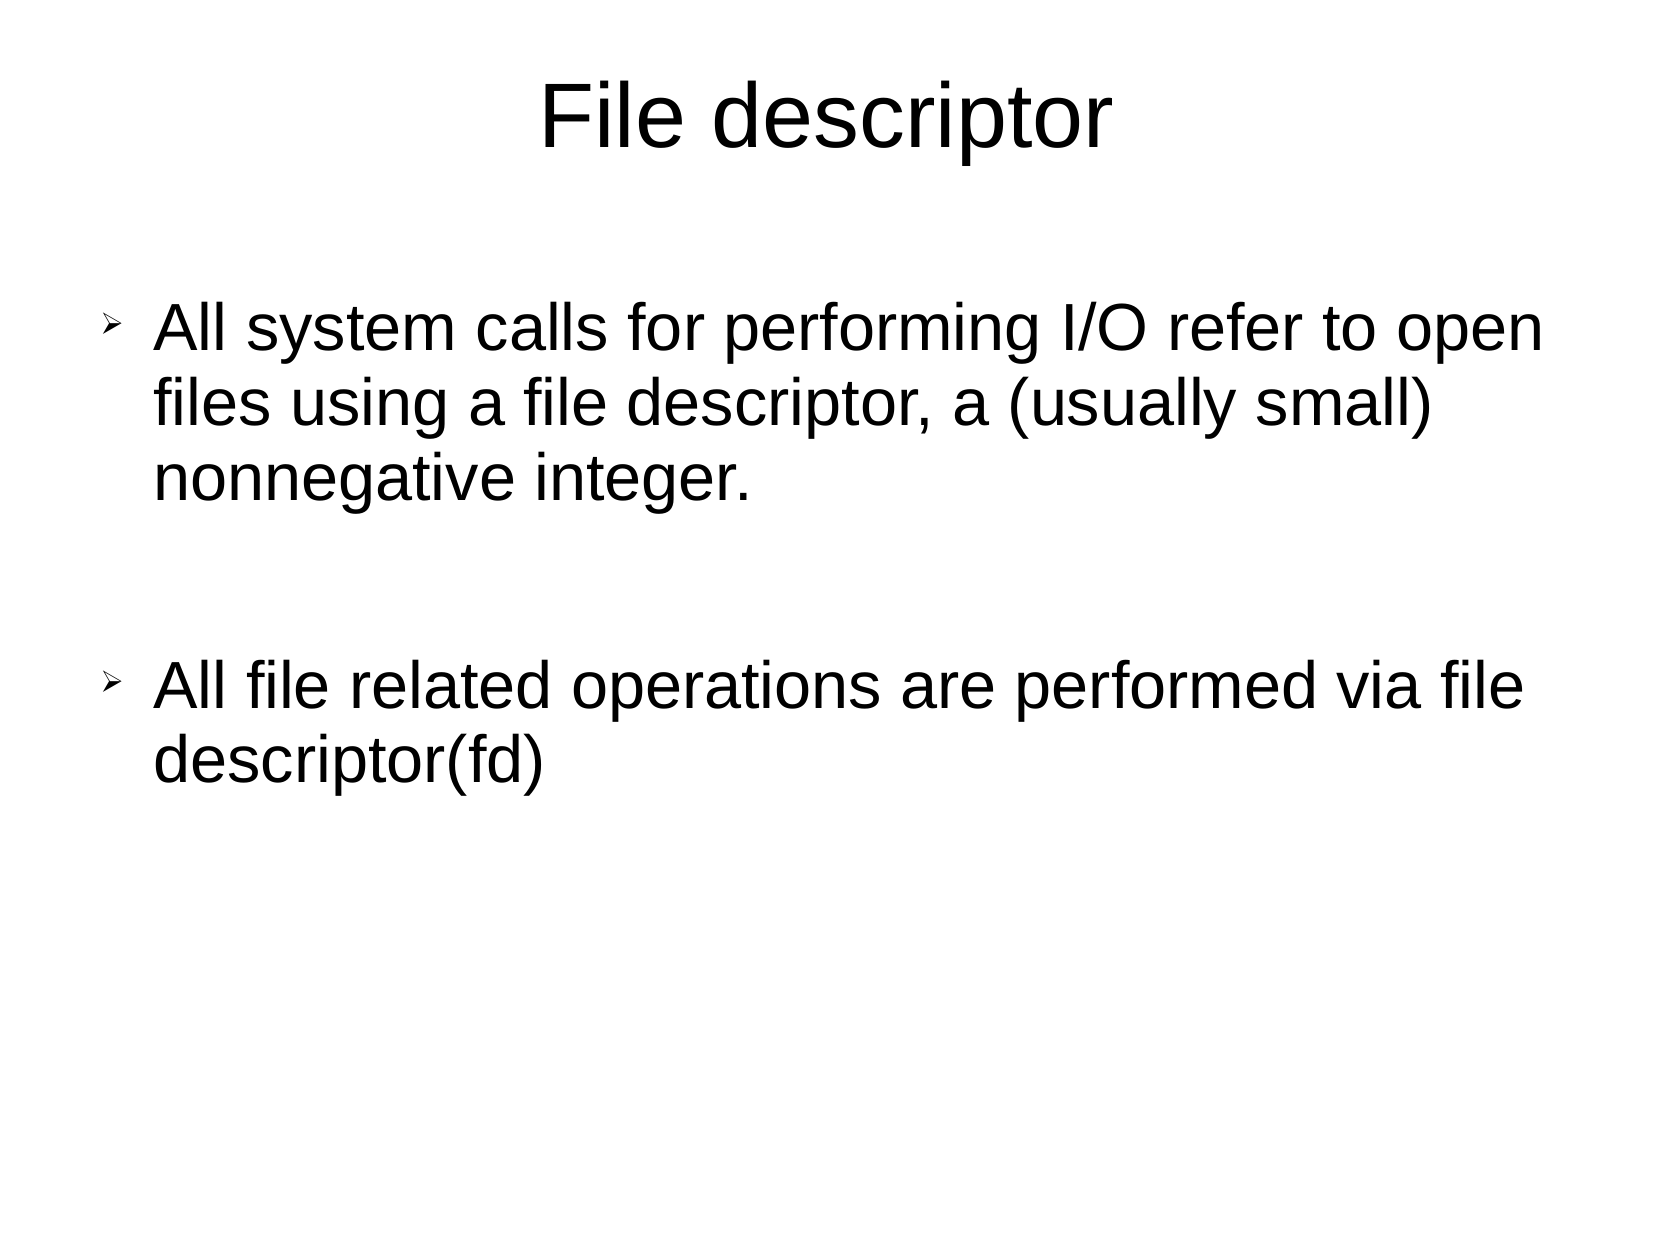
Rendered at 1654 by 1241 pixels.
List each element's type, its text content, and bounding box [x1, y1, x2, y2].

title File descriptor [82, 11, 1571, 219]
list All system calls for performing I/O refer to open files using a file descriptor, a (usually small) nonnegative integer. All file related operations are performed via file descriptor(fd) [82, 290, 1571, 1075]
